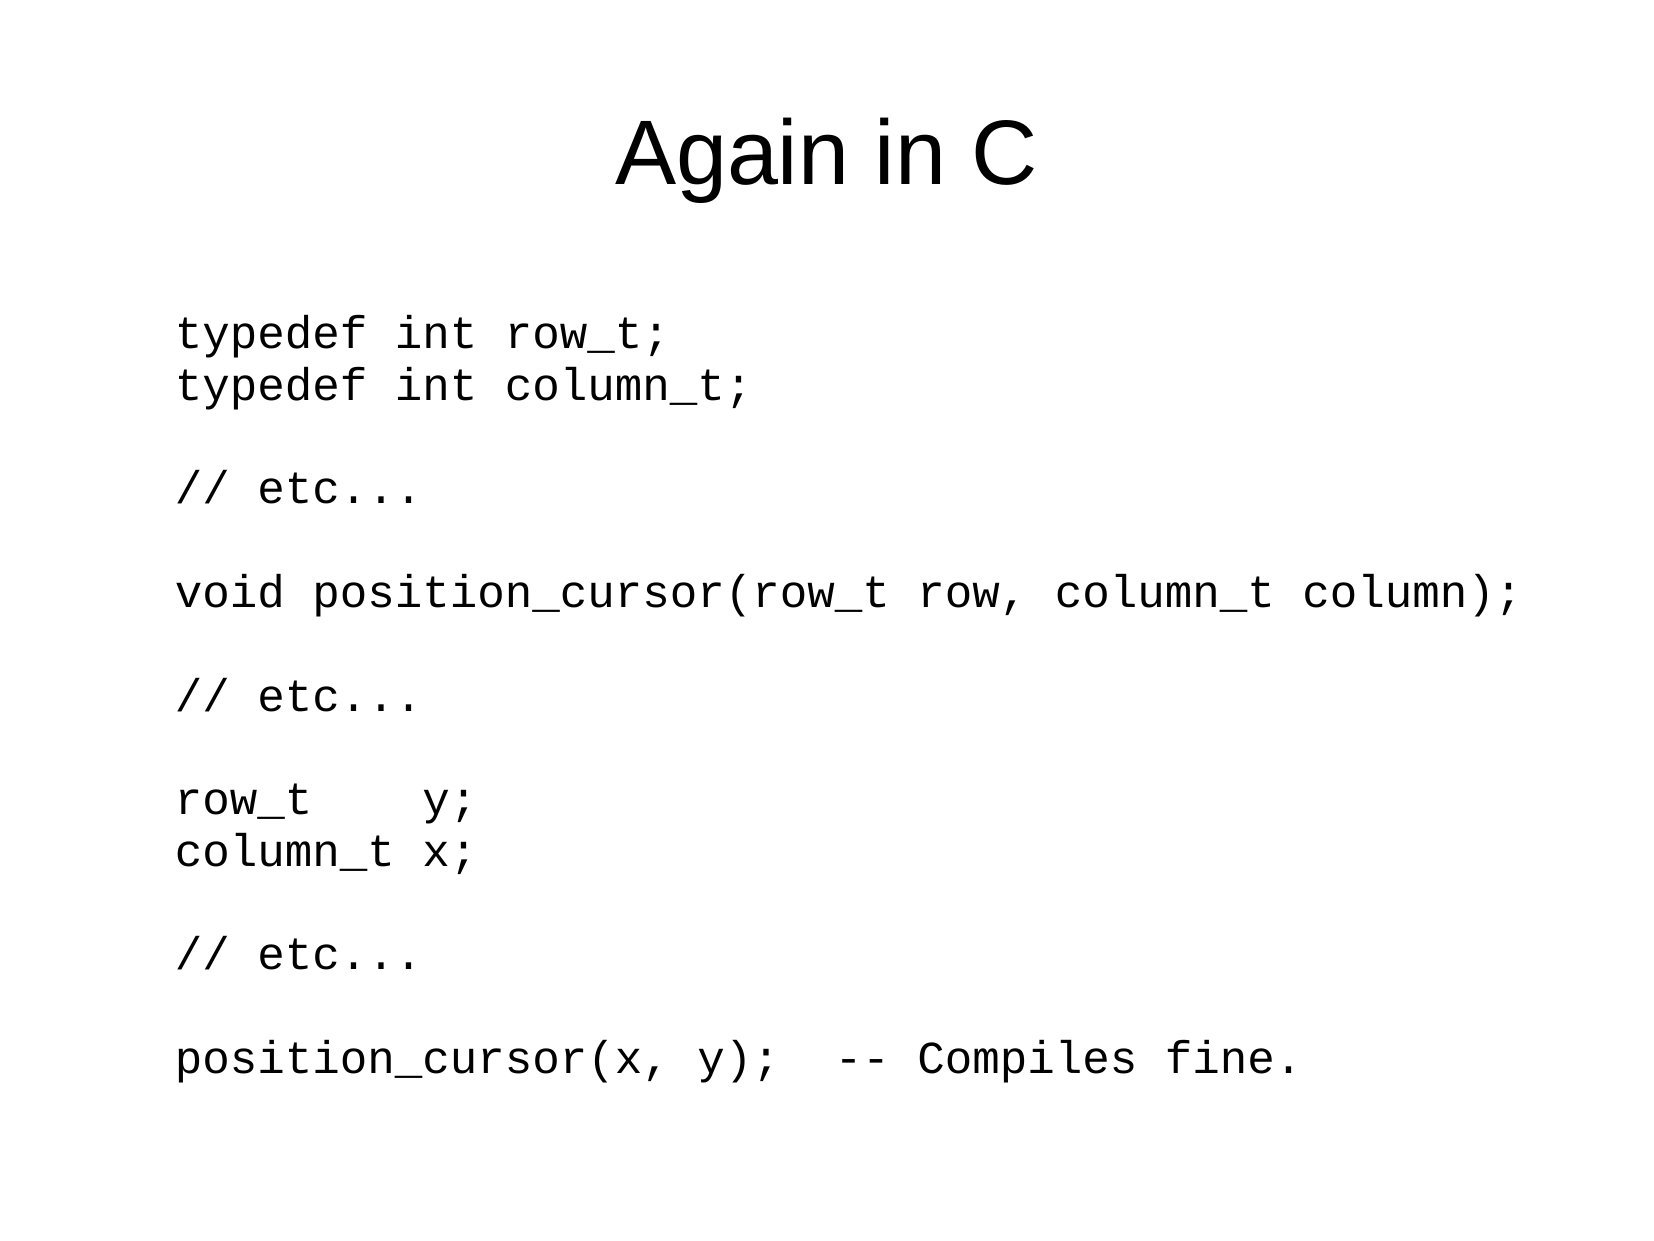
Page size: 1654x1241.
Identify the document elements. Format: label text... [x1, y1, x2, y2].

title Again in C [82, 56, 1571, 250]
text_box typedef int row_t; typedef int column_t; // etc... void position_cursor(row_t row, column_t column); // etc... row_t y; column_t x; // etc... position_cursor(x, y); -- Compiles fine. [160, 303, 1538, 1051]
